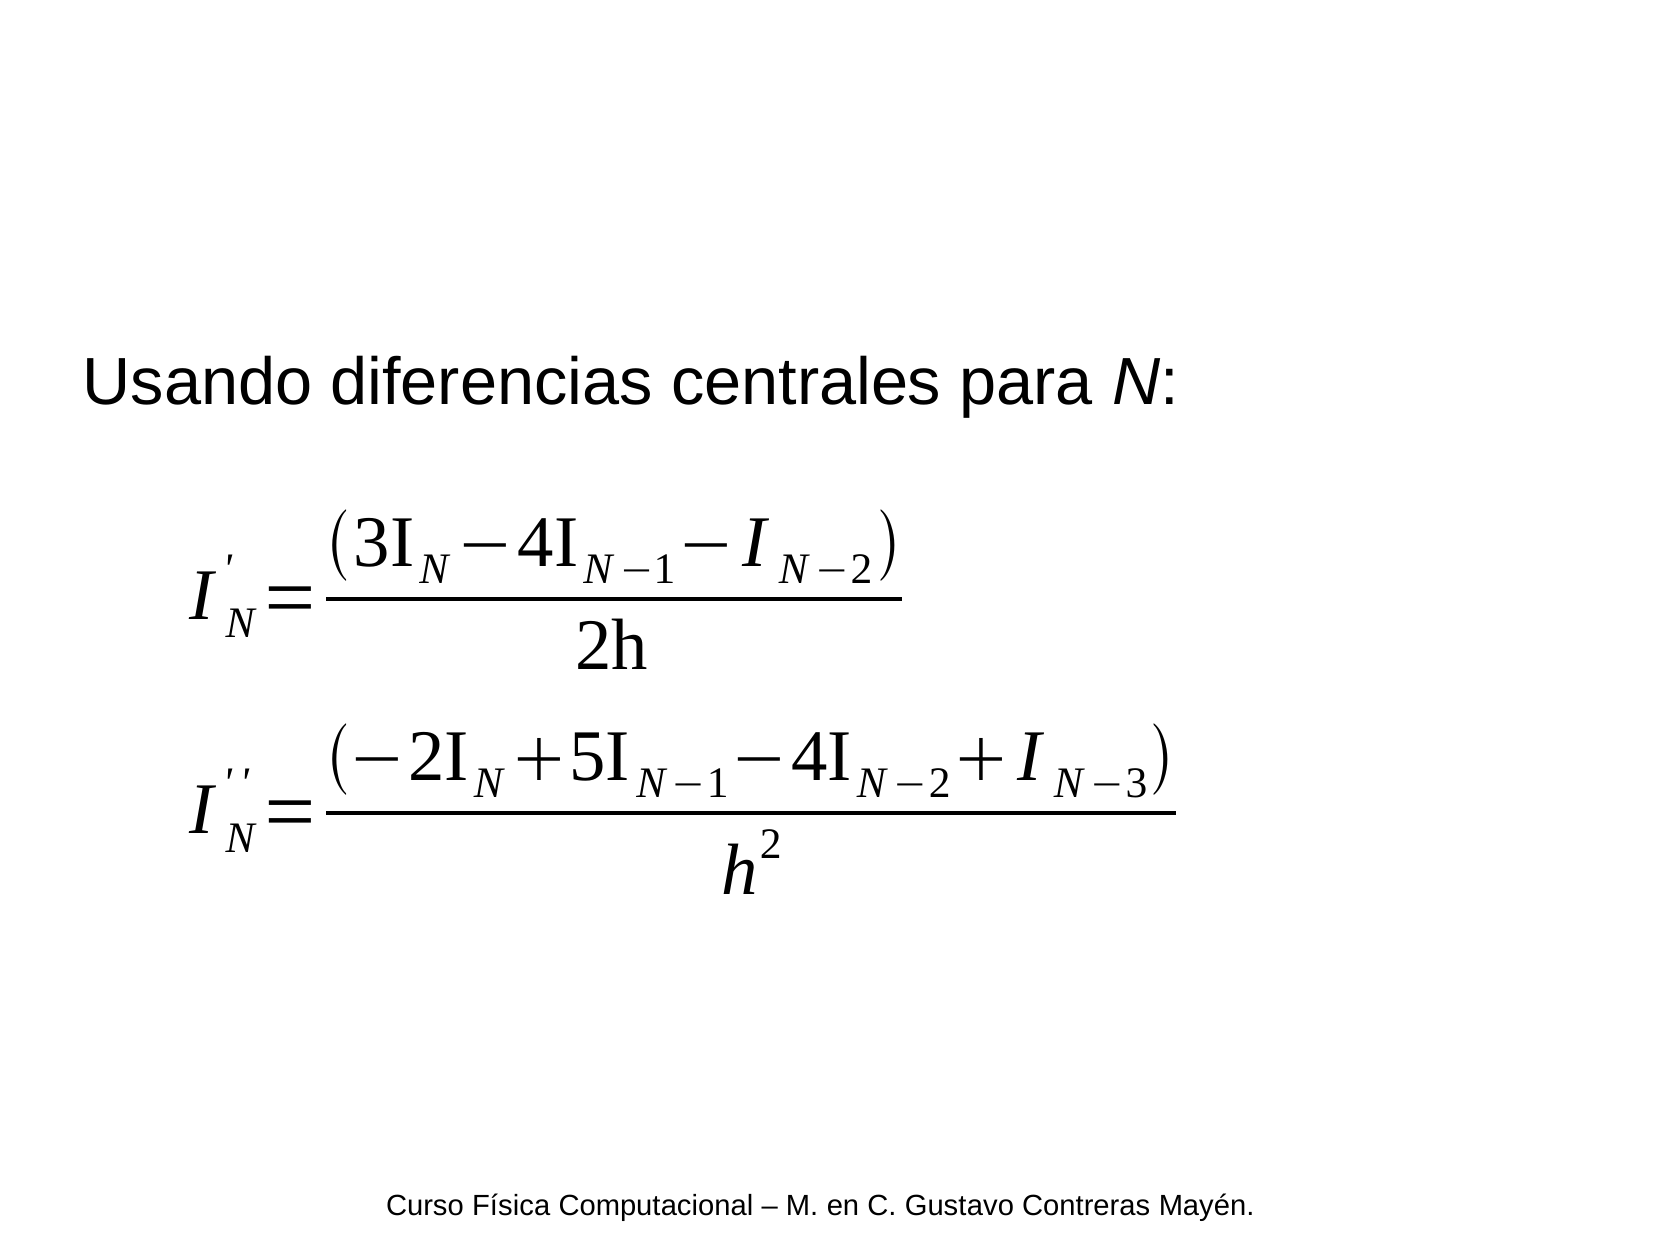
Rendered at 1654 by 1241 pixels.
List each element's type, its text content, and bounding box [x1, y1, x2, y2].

subtitle Usando diferencias centrales para N: [82, 290, 1571, 473]
chart [177, 501, 1185, 910]
